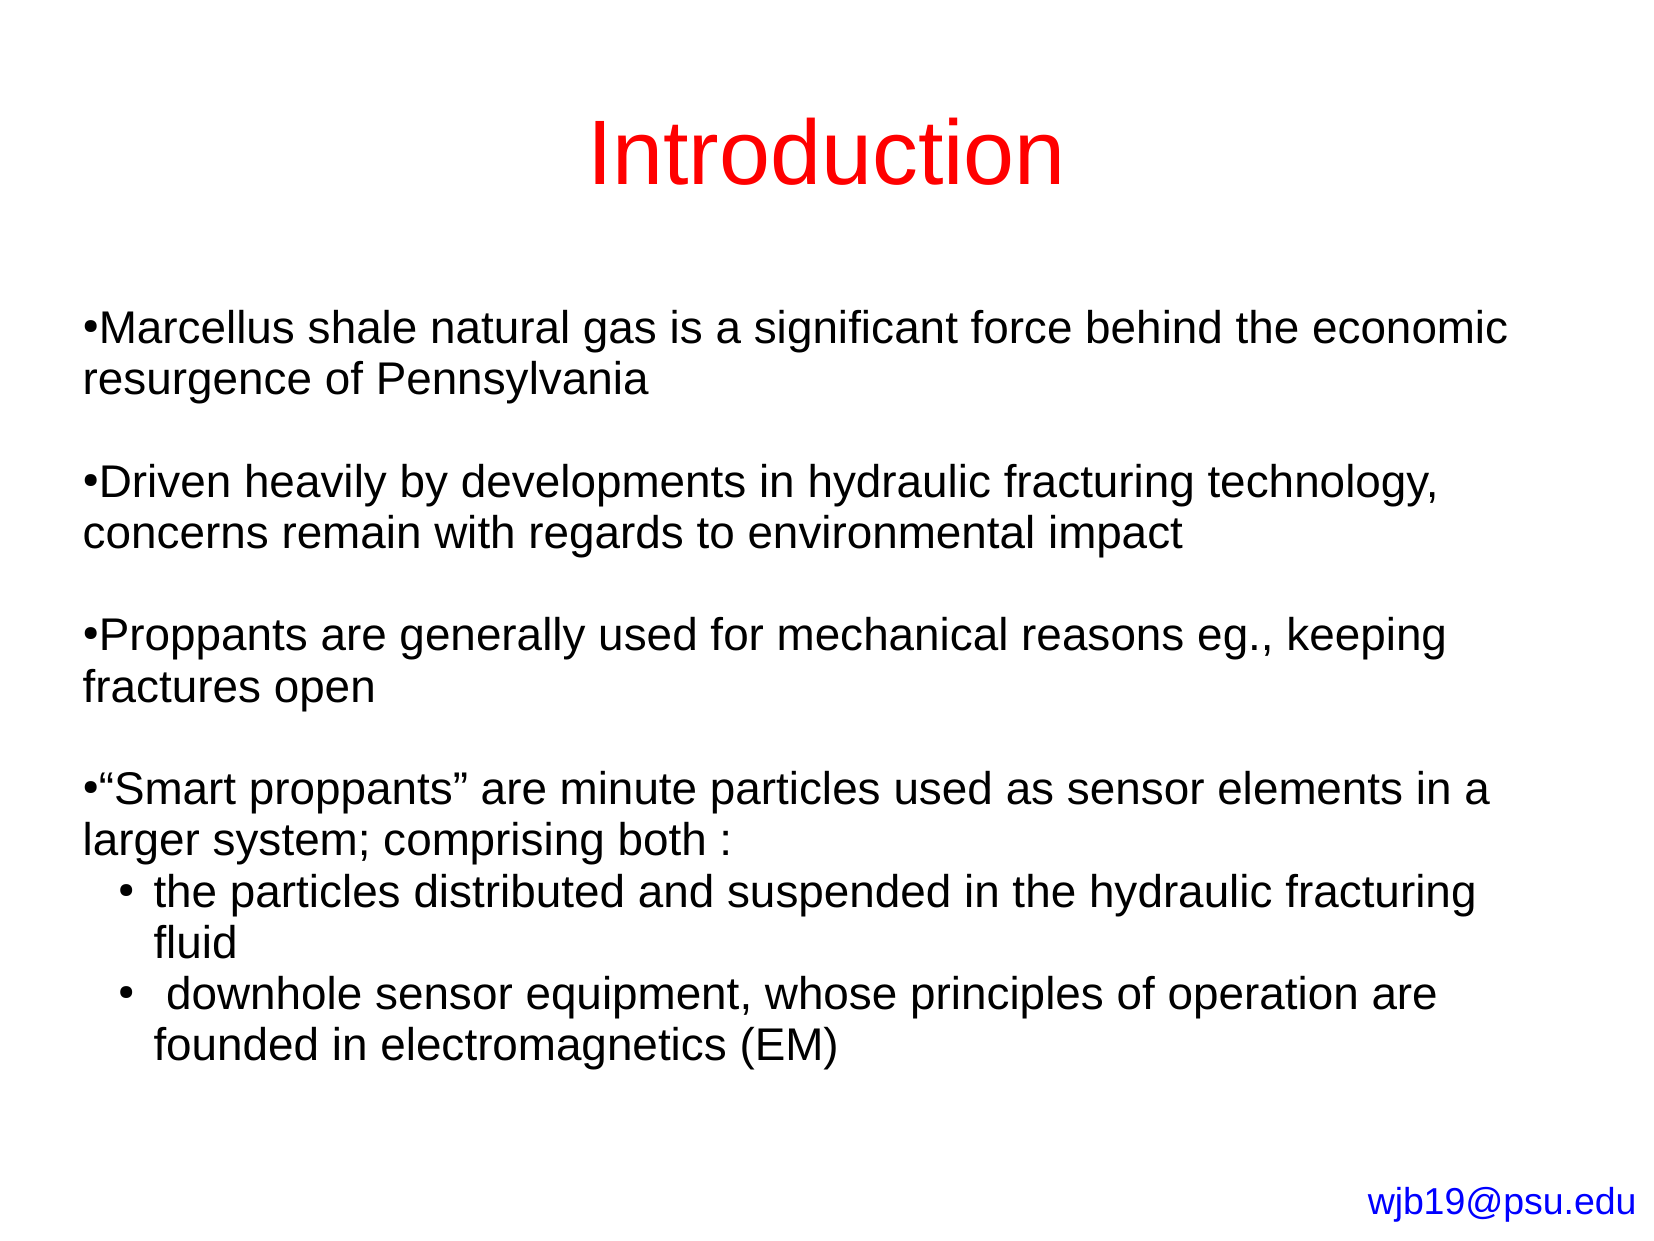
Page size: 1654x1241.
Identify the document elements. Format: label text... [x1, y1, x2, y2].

text_box wjb19@psu.edu [1353, 1173, 1652, 1231]
subtitle Marcellus shale natural gas is a significant force behind the economic resurgence of Pennsylvania Driven heavily by developments in hydraulic fracturing technology, concerns remain with regards to environmental impact Proppants are generally used for mechanical reasons eg., keeping fractures open “Smart proppants” are minute particles used as sensor elements in a larger system; comprising both : the particles distributed and suspended in the hydraulic fracturing fluid downhole sensor equipment, whose principles of operation are founded in electromagnetics (EM) [82, 301, 1538, 1146]
title Introduction [82, 49, 1571, 257]
